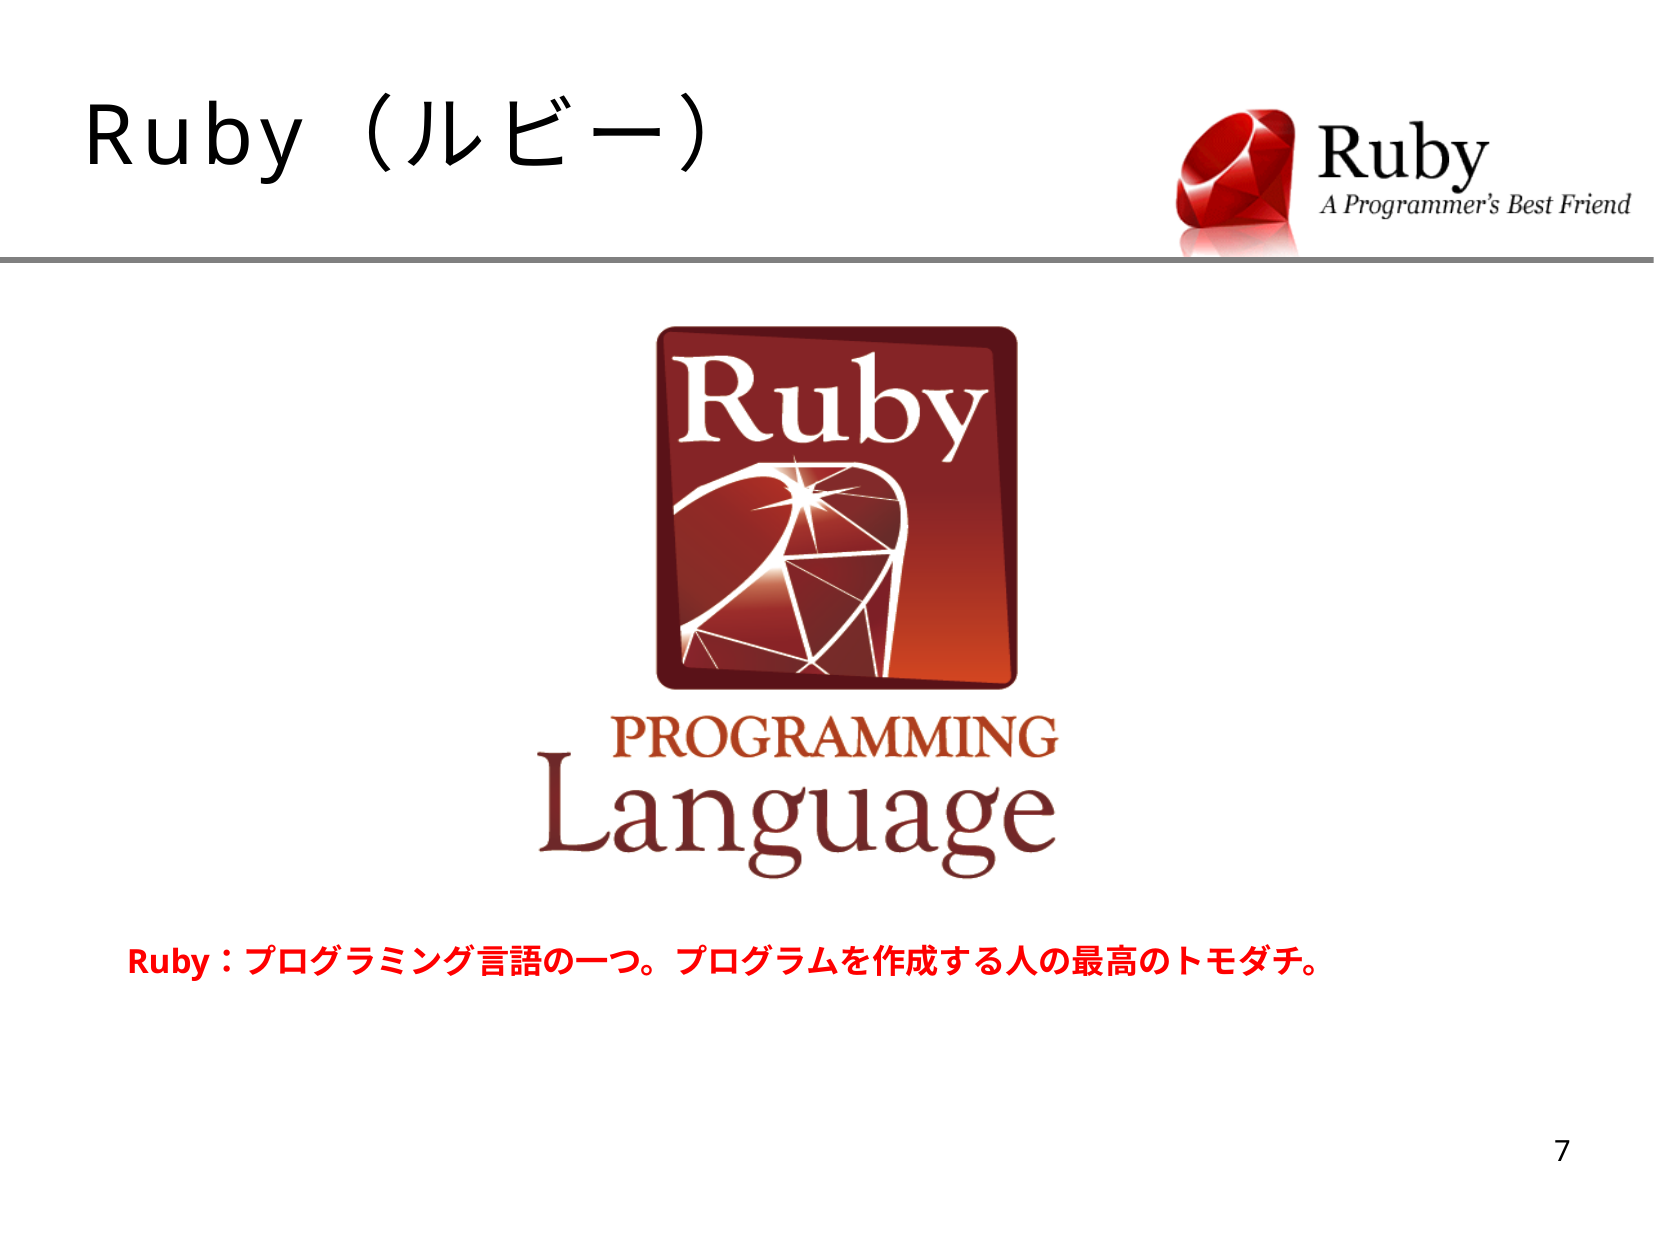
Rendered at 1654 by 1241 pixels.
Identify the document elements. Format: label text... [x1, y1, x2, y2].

picture [531, 314, 1063, 886]
text_box Ruby：プログラミング言語の一つ。プログラムを作成する人の最高のトモダチ。 [112, 927, 1388, 976]
picture [1160, 82, 1654, 257]
title Ruby（ルビー） [82, 49, 1152, 207]
